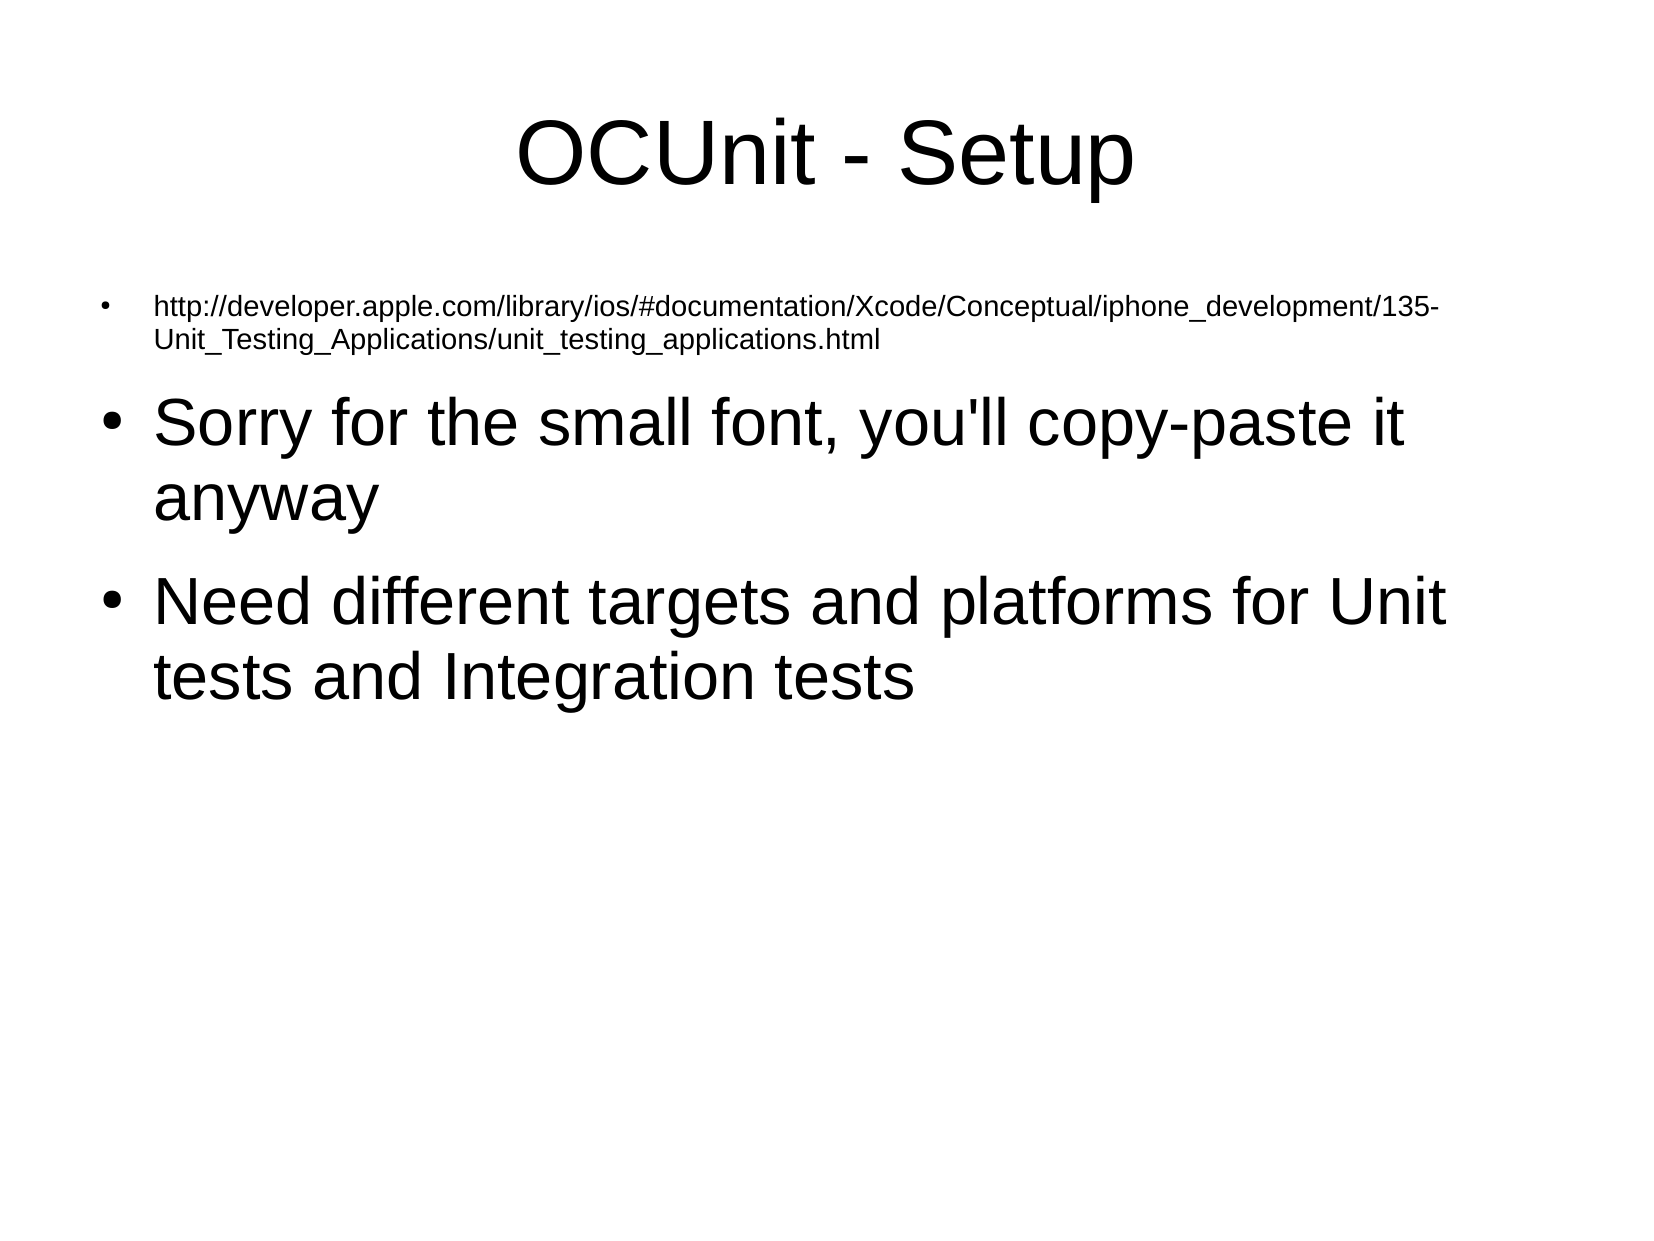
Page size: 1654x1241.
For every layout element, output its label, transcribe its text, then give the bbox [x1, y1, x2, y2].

title OCUnit - Setup [82, 49, 1571, 257]
list http://developer.apple.com/library/ios/#documentation/Xcode/Conceptual/iphone_development/135-Unit_Testing_Applications/unit_testing_applications.html Sorry for the small font, you'll copy-paste it anyway Need different targets and platforms for Unit tests and Integration tests [82, 290, 1571, 1109]
